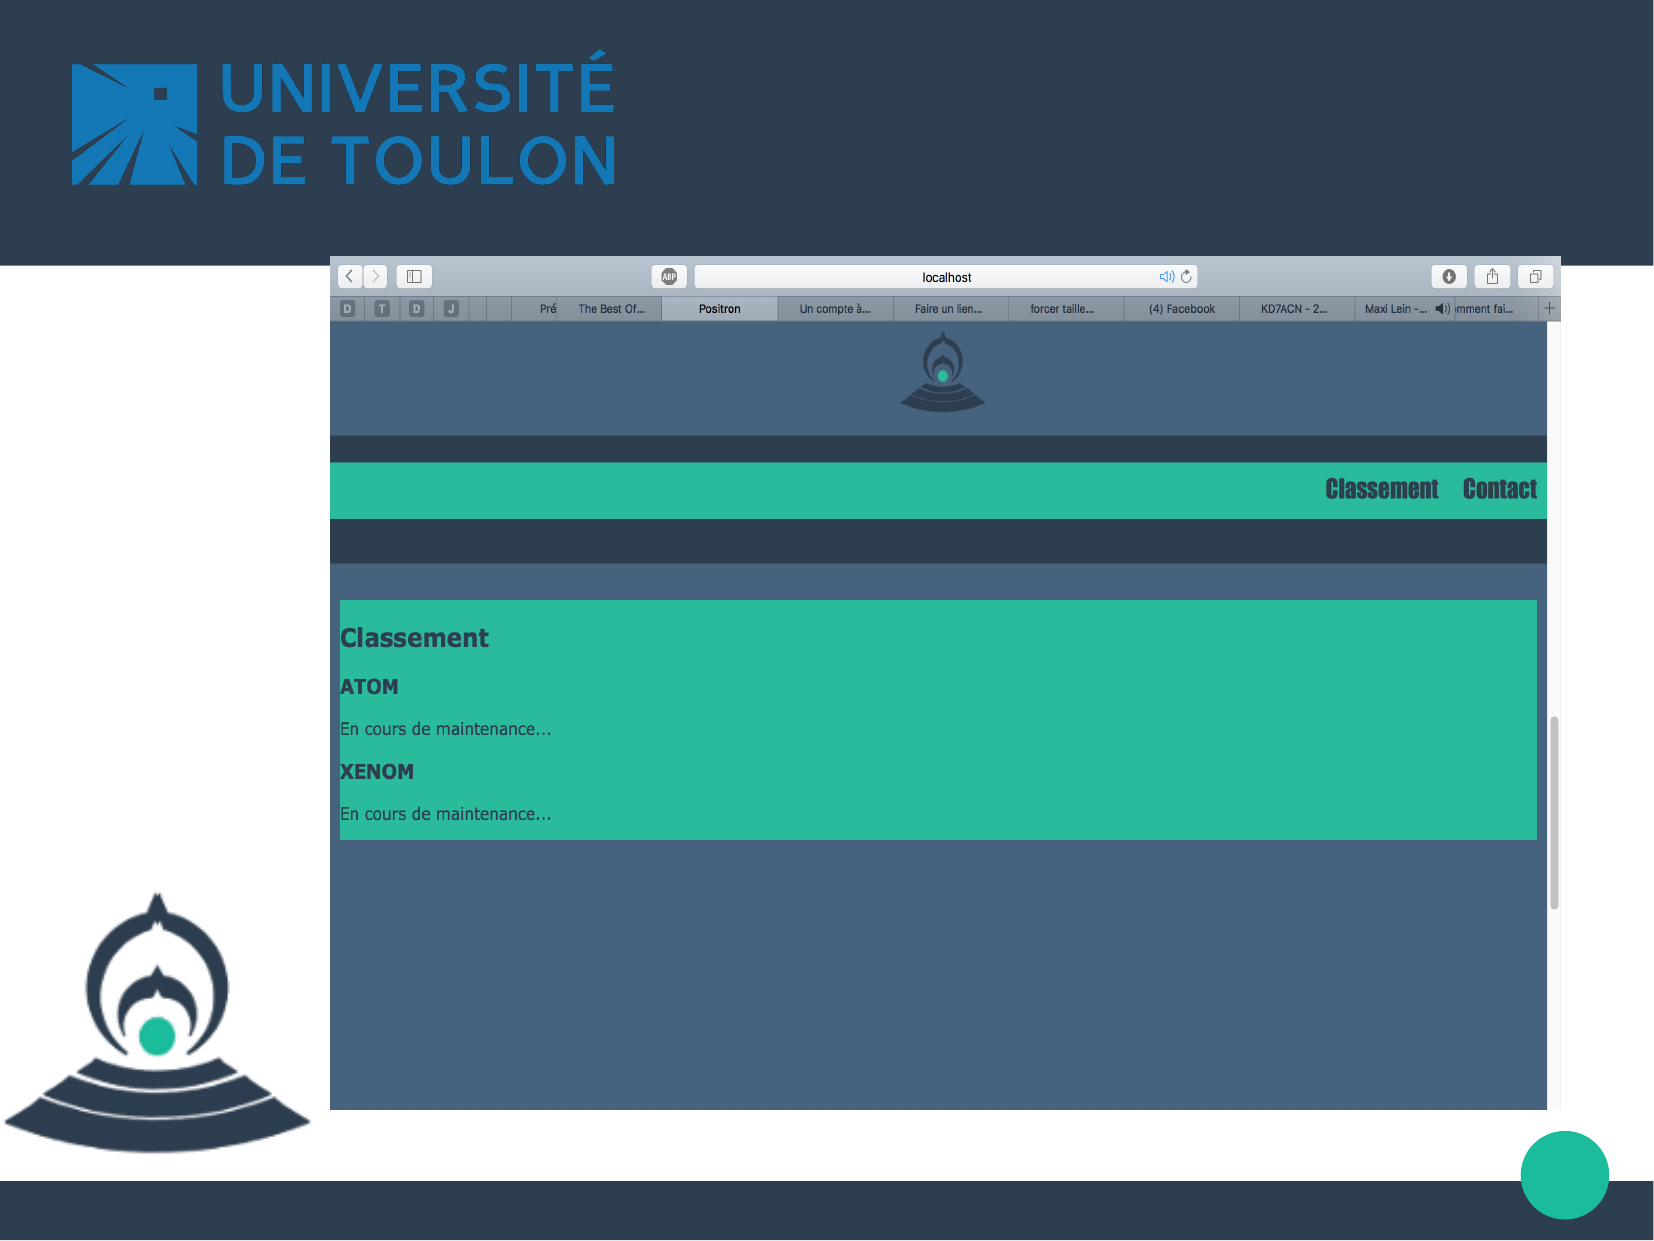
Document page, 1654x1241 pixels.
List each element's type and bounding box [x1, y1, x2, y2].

picture [72, 49, 614, 185]
picture [2, 884, 316, 1160]
picture [330, 256, 1561, 1111]
